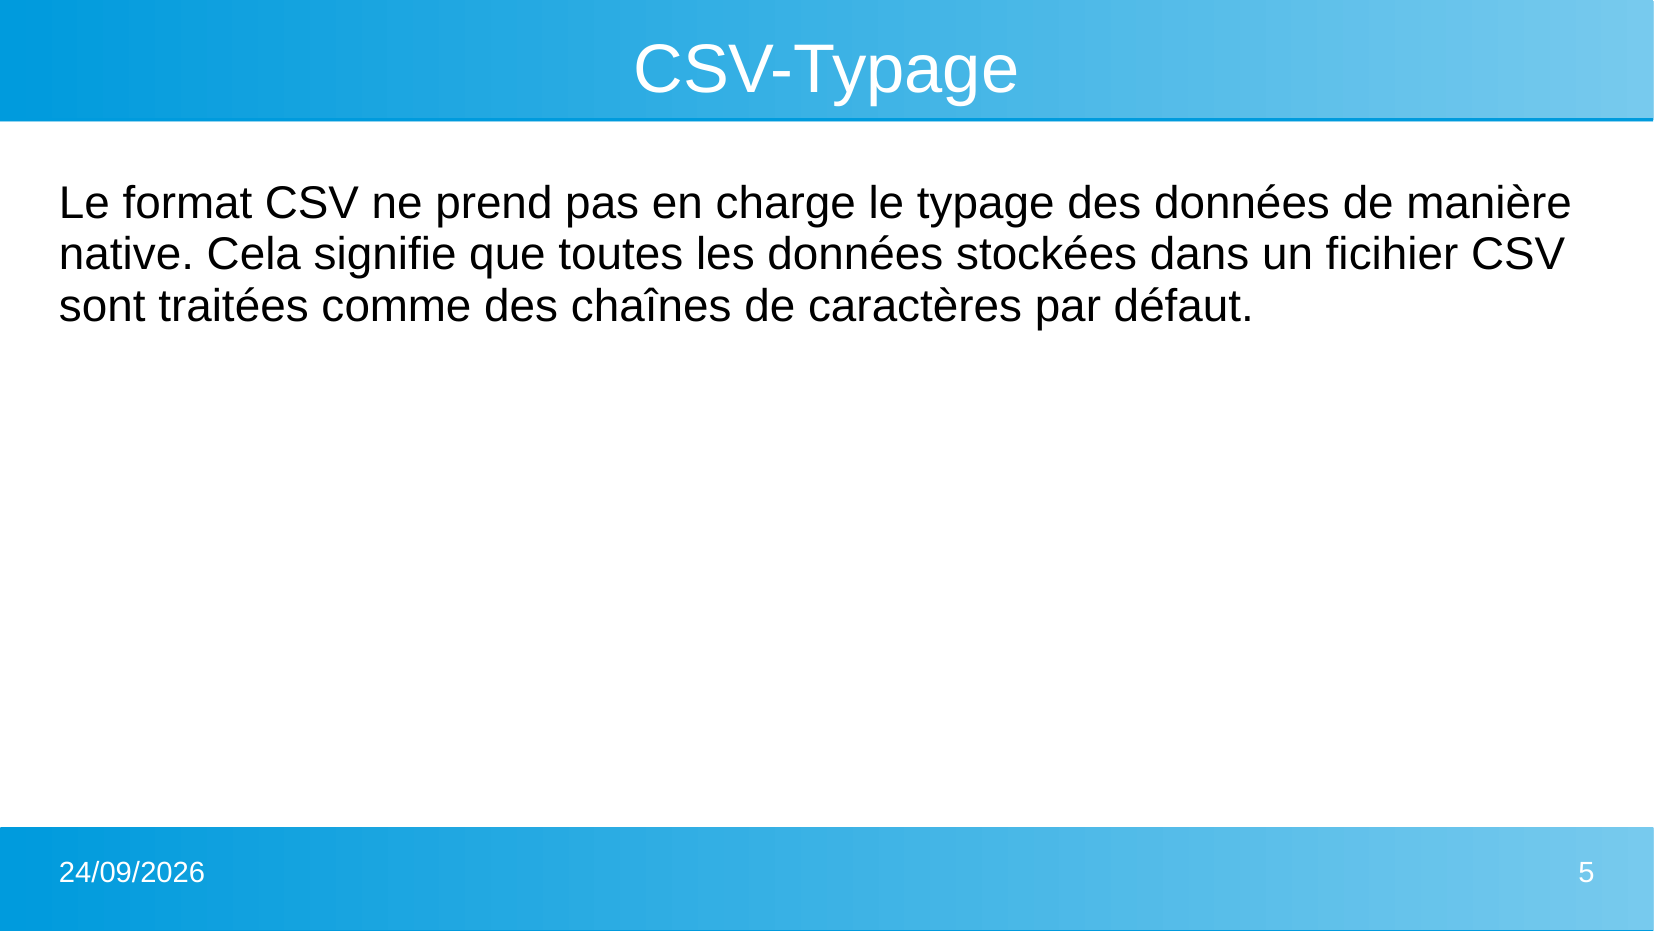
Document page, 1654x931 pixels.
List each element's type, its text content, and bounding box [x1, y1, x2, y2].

title CSV-Typage [58, 29, 1595, 108]
list Le format CSV ne prend pas en charge le typage des données de manière native. Cela signifie que toutes les données stockées dans un ficihier CSV sont traitées comme des chaînes de caractères par défaut. [58, 177, 1595, 768]
